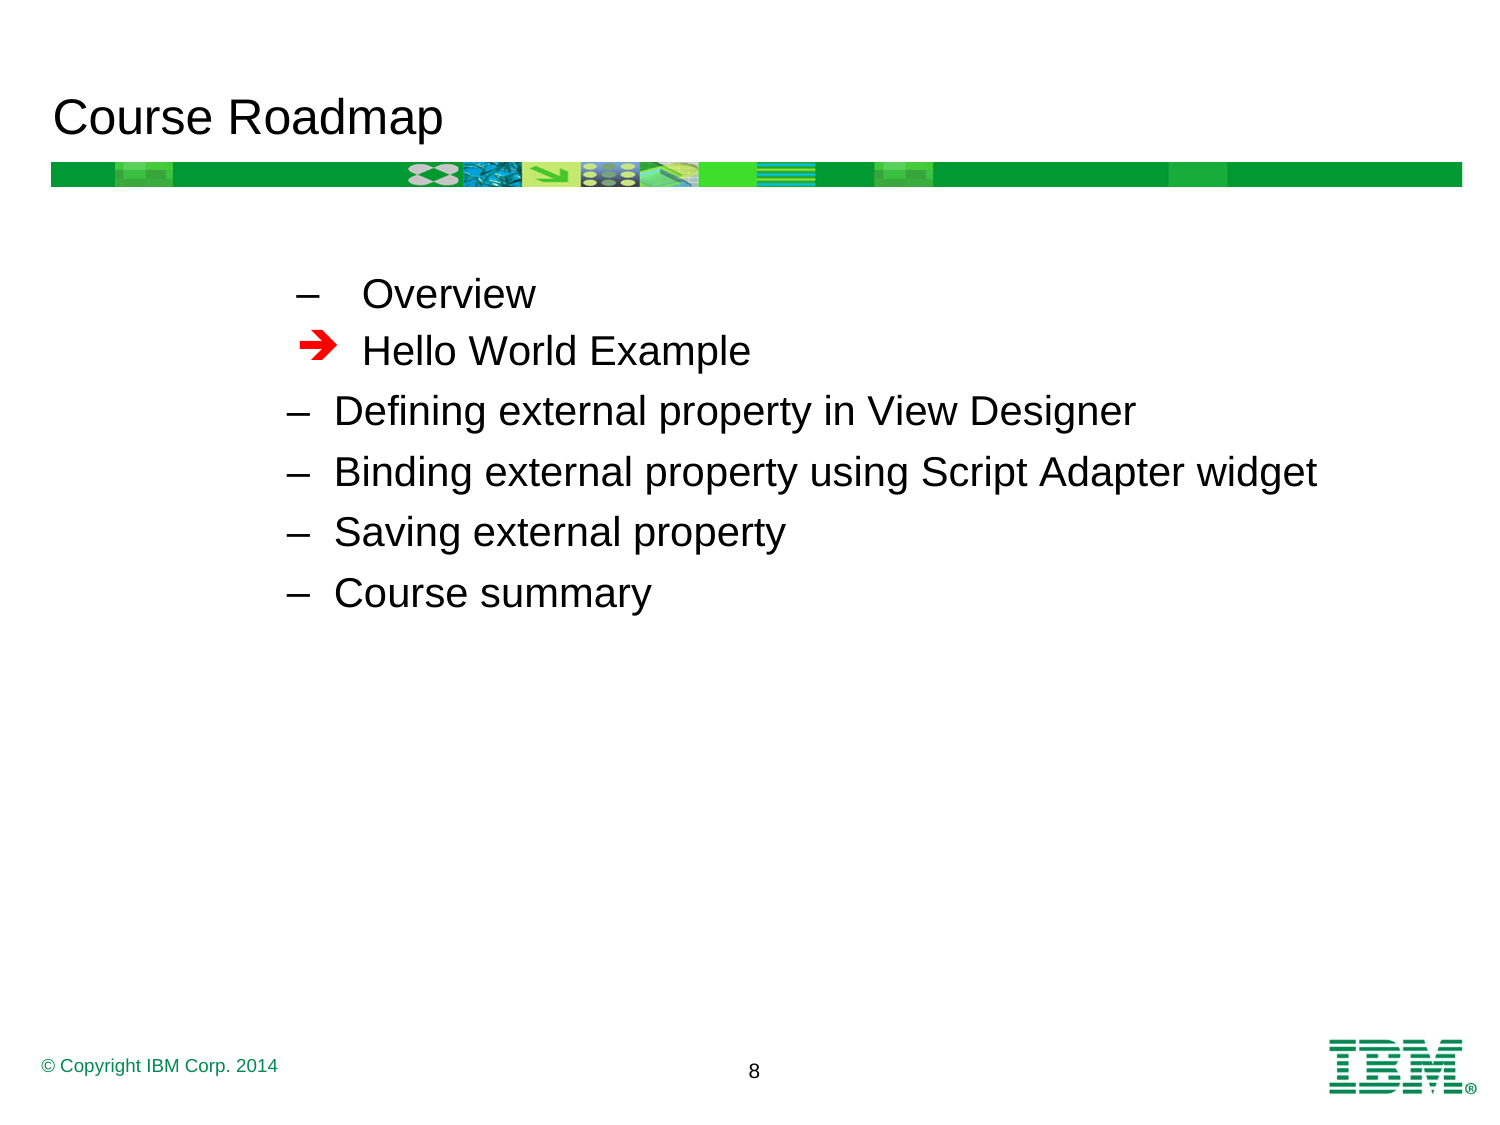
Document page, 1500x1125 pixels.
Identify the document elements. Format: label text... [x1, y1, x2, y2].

picture [50, 161, 1463, 189]
list Overview Hello World Example Defining external property in View Designer Binding external property using Script Adapter widget Saving external property Course summary [75, 262, 1426, 1005]
title Course Roadmap [37, 45, 1388, 188]
picture [1327, 1037, 1479, 1096]
